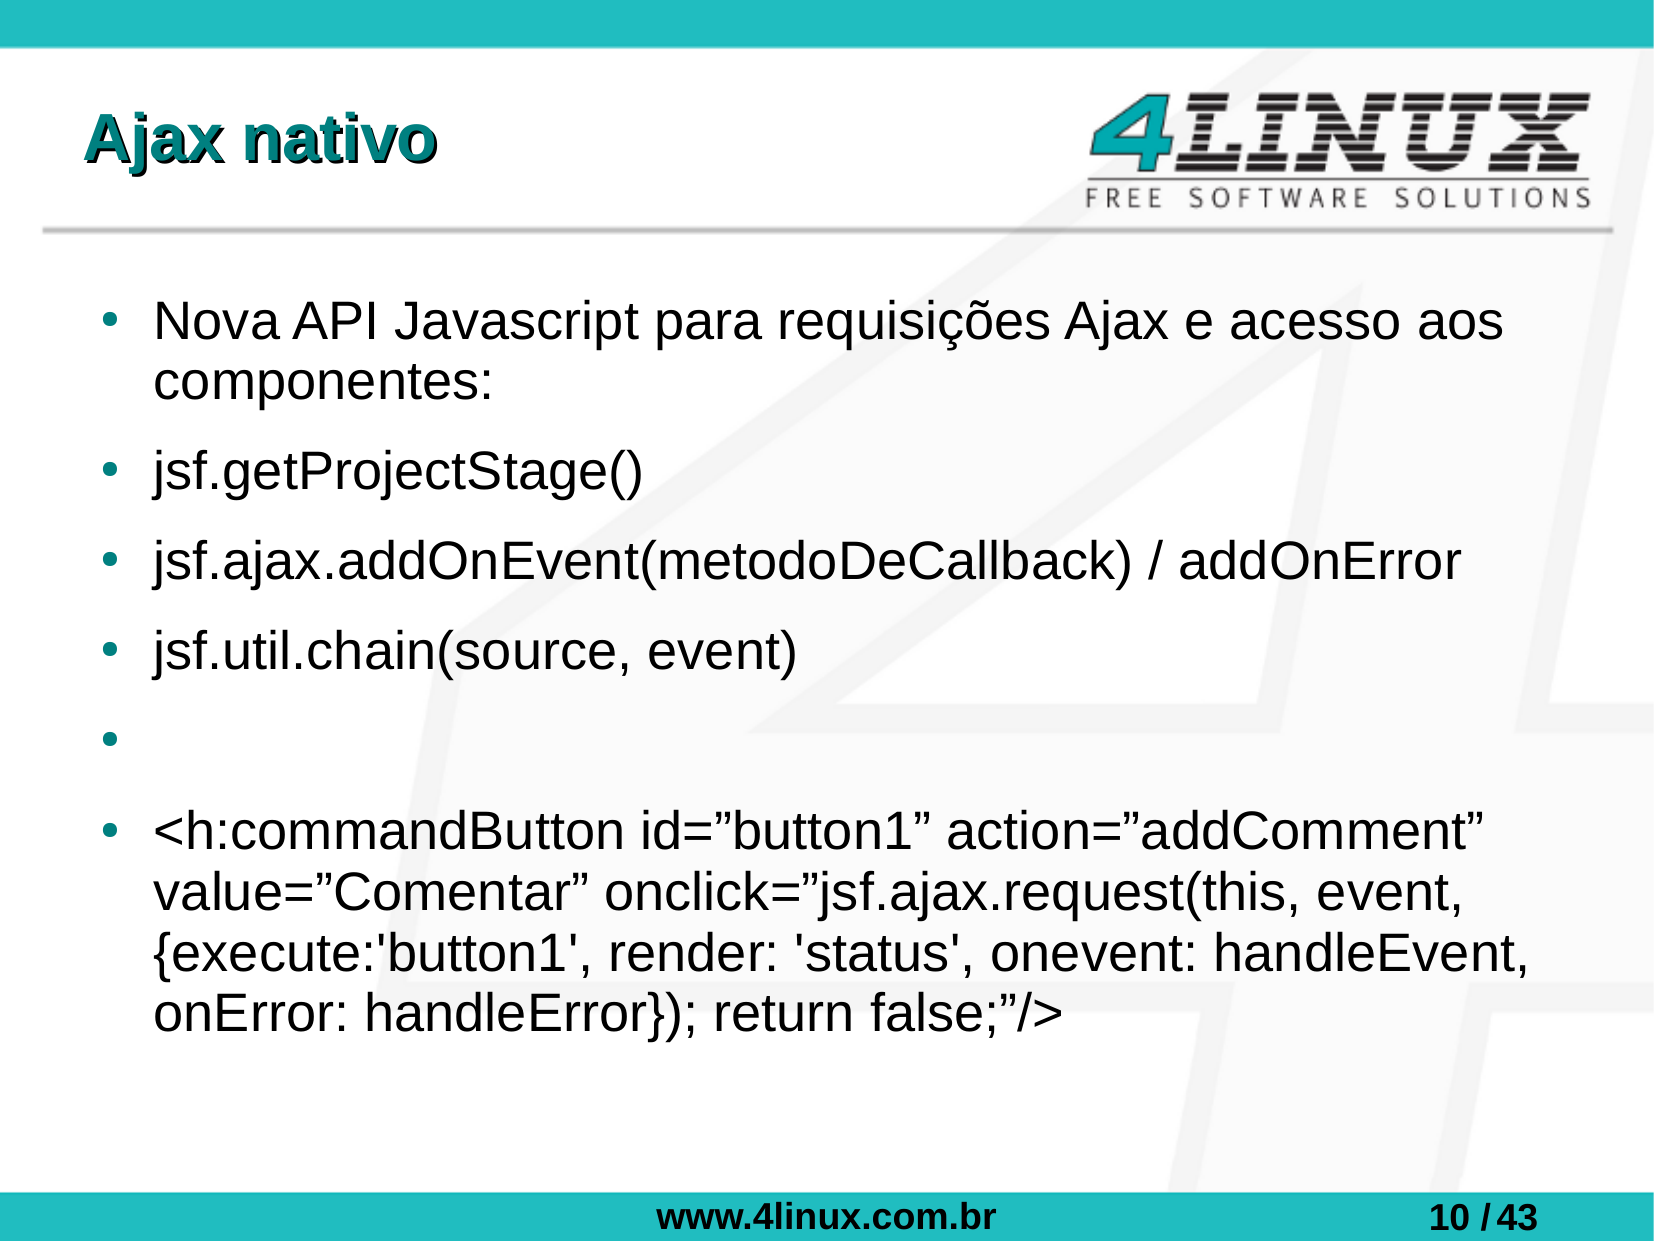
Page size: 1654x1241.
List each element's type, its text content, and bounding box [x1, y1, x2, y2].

title Ajax nativo [82, 56, 1051, 218]
picture [0, 0, 1654, 1241]
list Nova API Javascript para requisições Ajax e acesso aos componentes: jsf.getProjectStage() jsf.ajax.addOnEvent(metodoDeCallback) / addOnError jsf.util.chain(source, event) <h:commandButton id=”button1” action=”addComment” value=”Comentar” onclick=”jsf.ajax.request(this, event, {execute:'button1', render: 'status', onevent: handleEvent, onError: handleError}); return false;”/> [82, 290, 1571, 1109]
